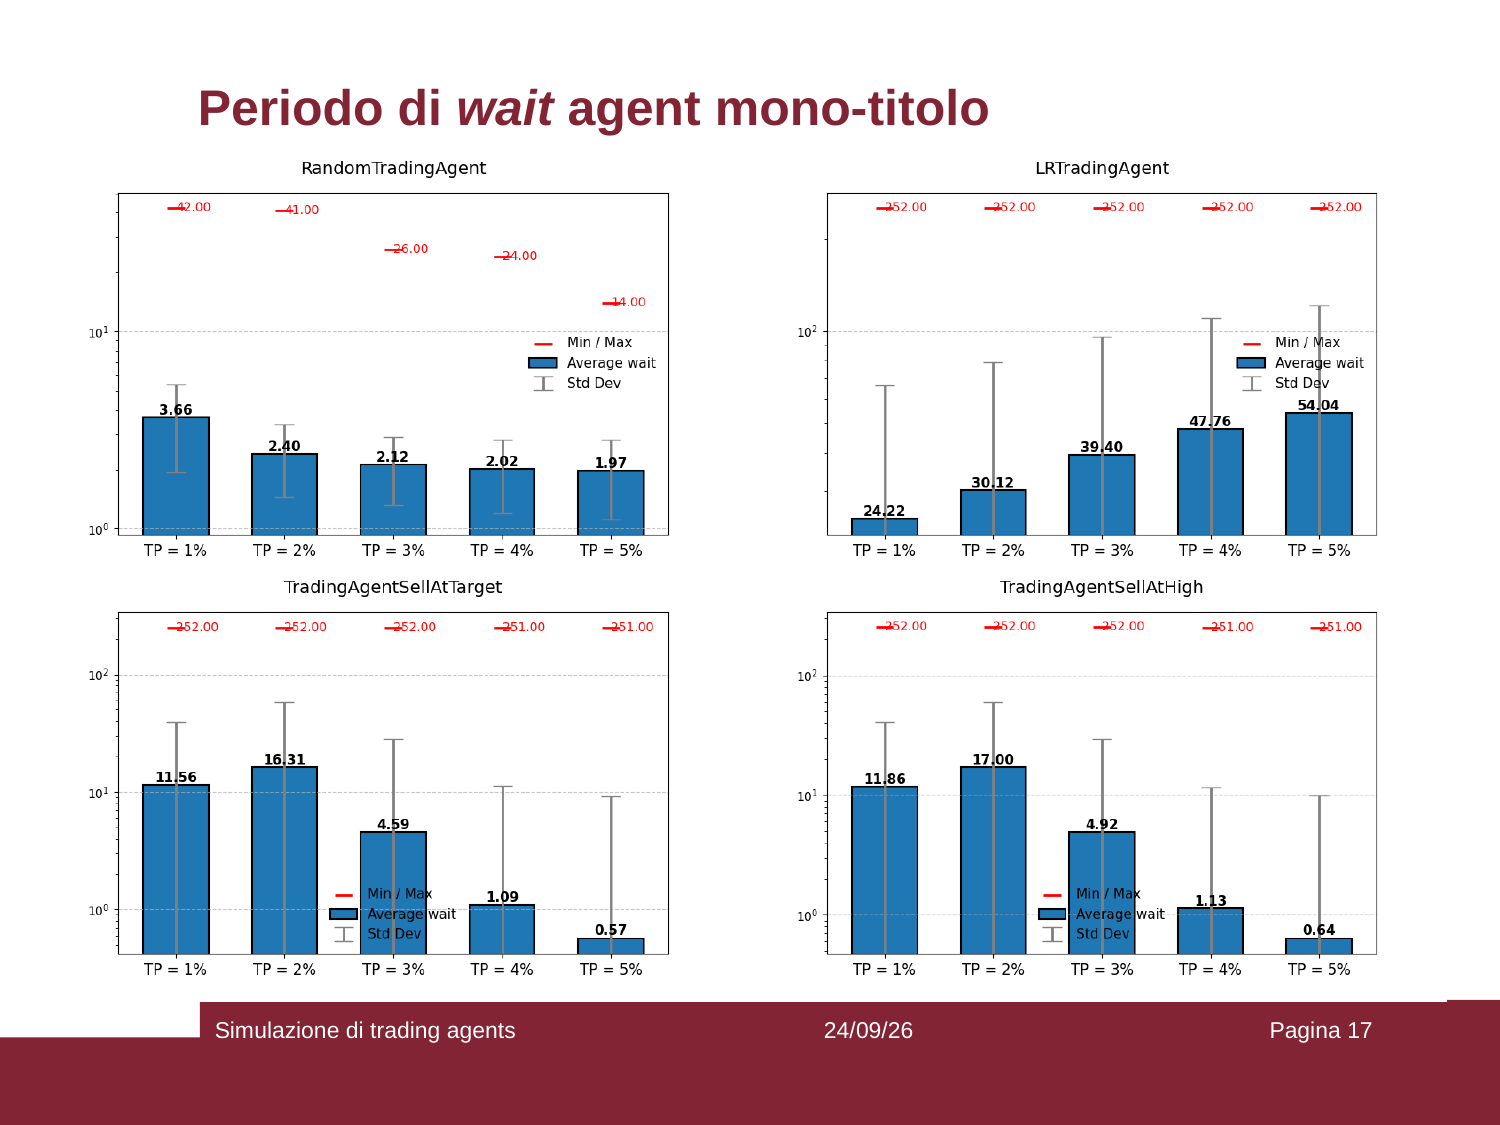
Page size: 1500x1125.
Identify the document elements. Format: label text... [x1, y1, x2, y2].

picture [29, 139, 1447, 1002]
title Periodo di wait agent mono-titolo [183, 67, 1400, 139]
